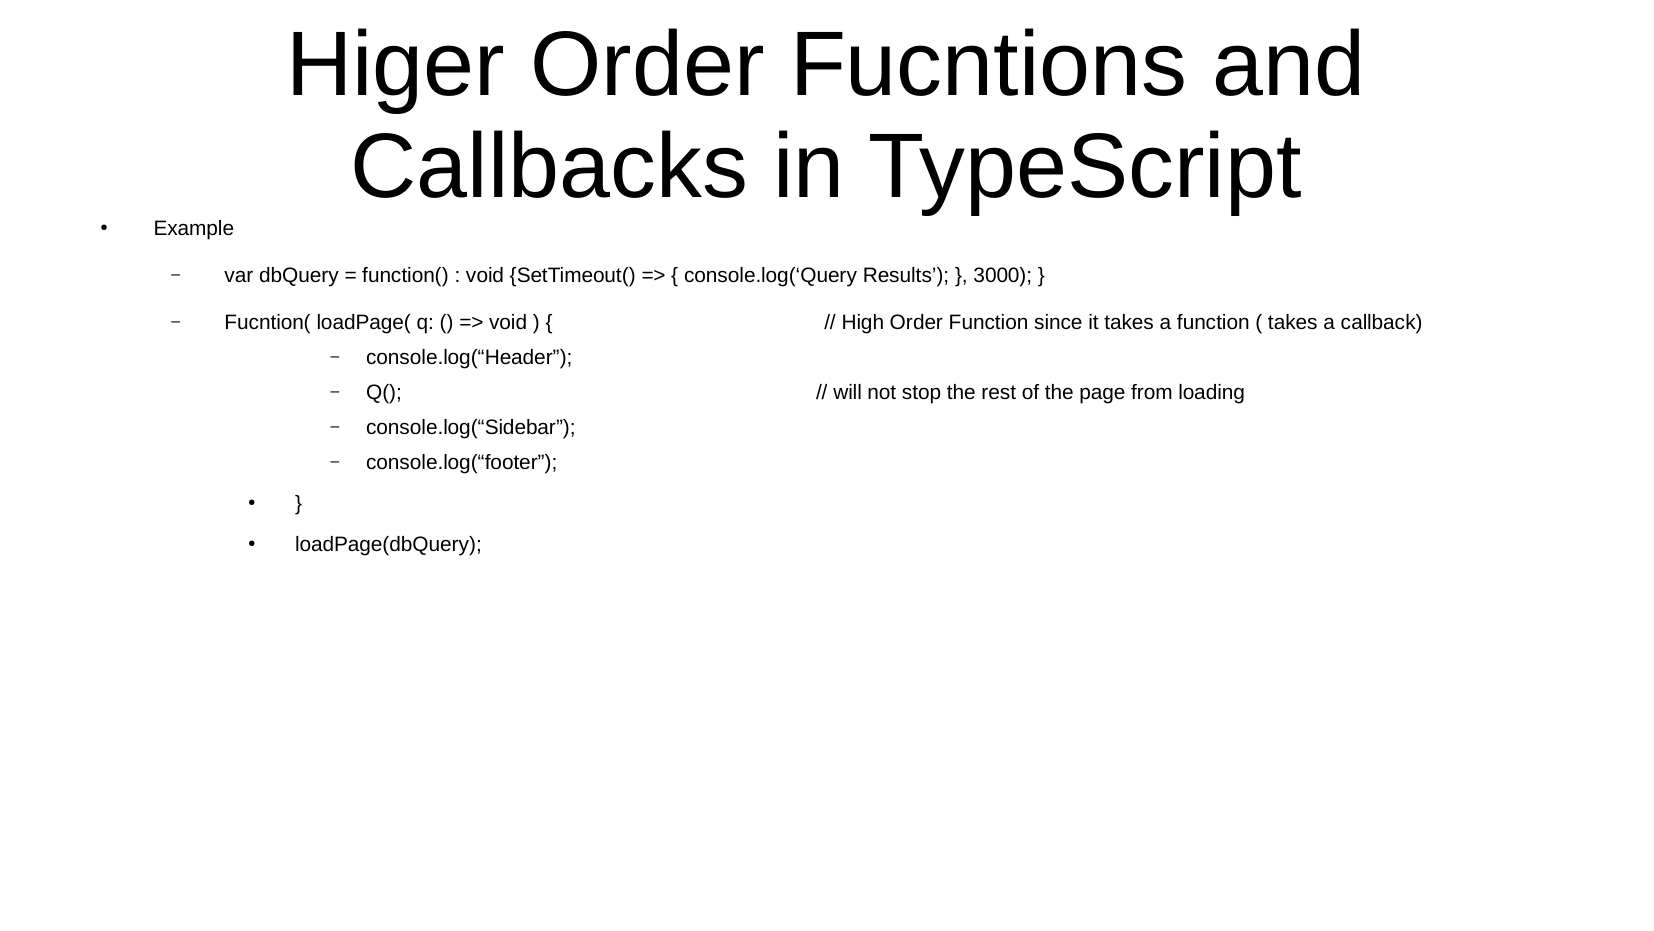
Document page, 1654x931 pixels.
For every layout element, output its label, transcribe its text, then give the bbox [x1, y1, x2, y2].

title Higer Order Fucntions and Callbacks in TypeScript [82, 12, 1571, 216]
list Example var dbQuery = function() : void {SetTimeout() => { console.log(‘Query Results’); }, 3000); } Fucntion( loadPage( q: () => void ) { // High Order Function since it takes a function ( takes a callback) console.log(“Header”); Q(); // will not stop the rest of the page from loading console.log(“Sidebar”); console.log(“footer”); } loadPage(dbQuery); [82, 216, 1576, 900]
